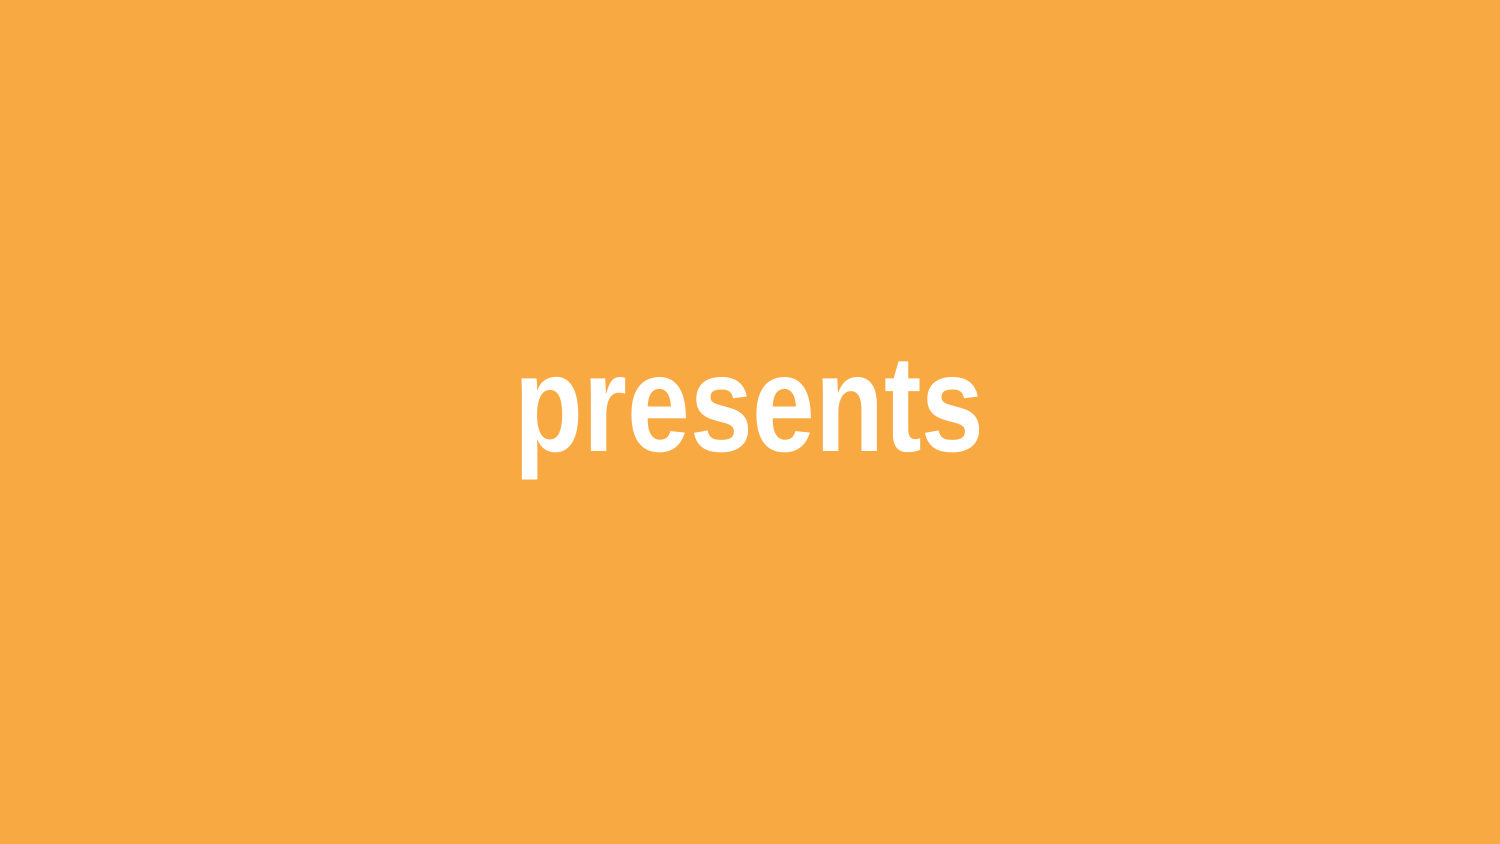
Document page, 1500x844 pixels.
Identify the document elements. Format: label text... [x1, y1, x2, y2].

text_box presents [0, 306, 1500, 487]
